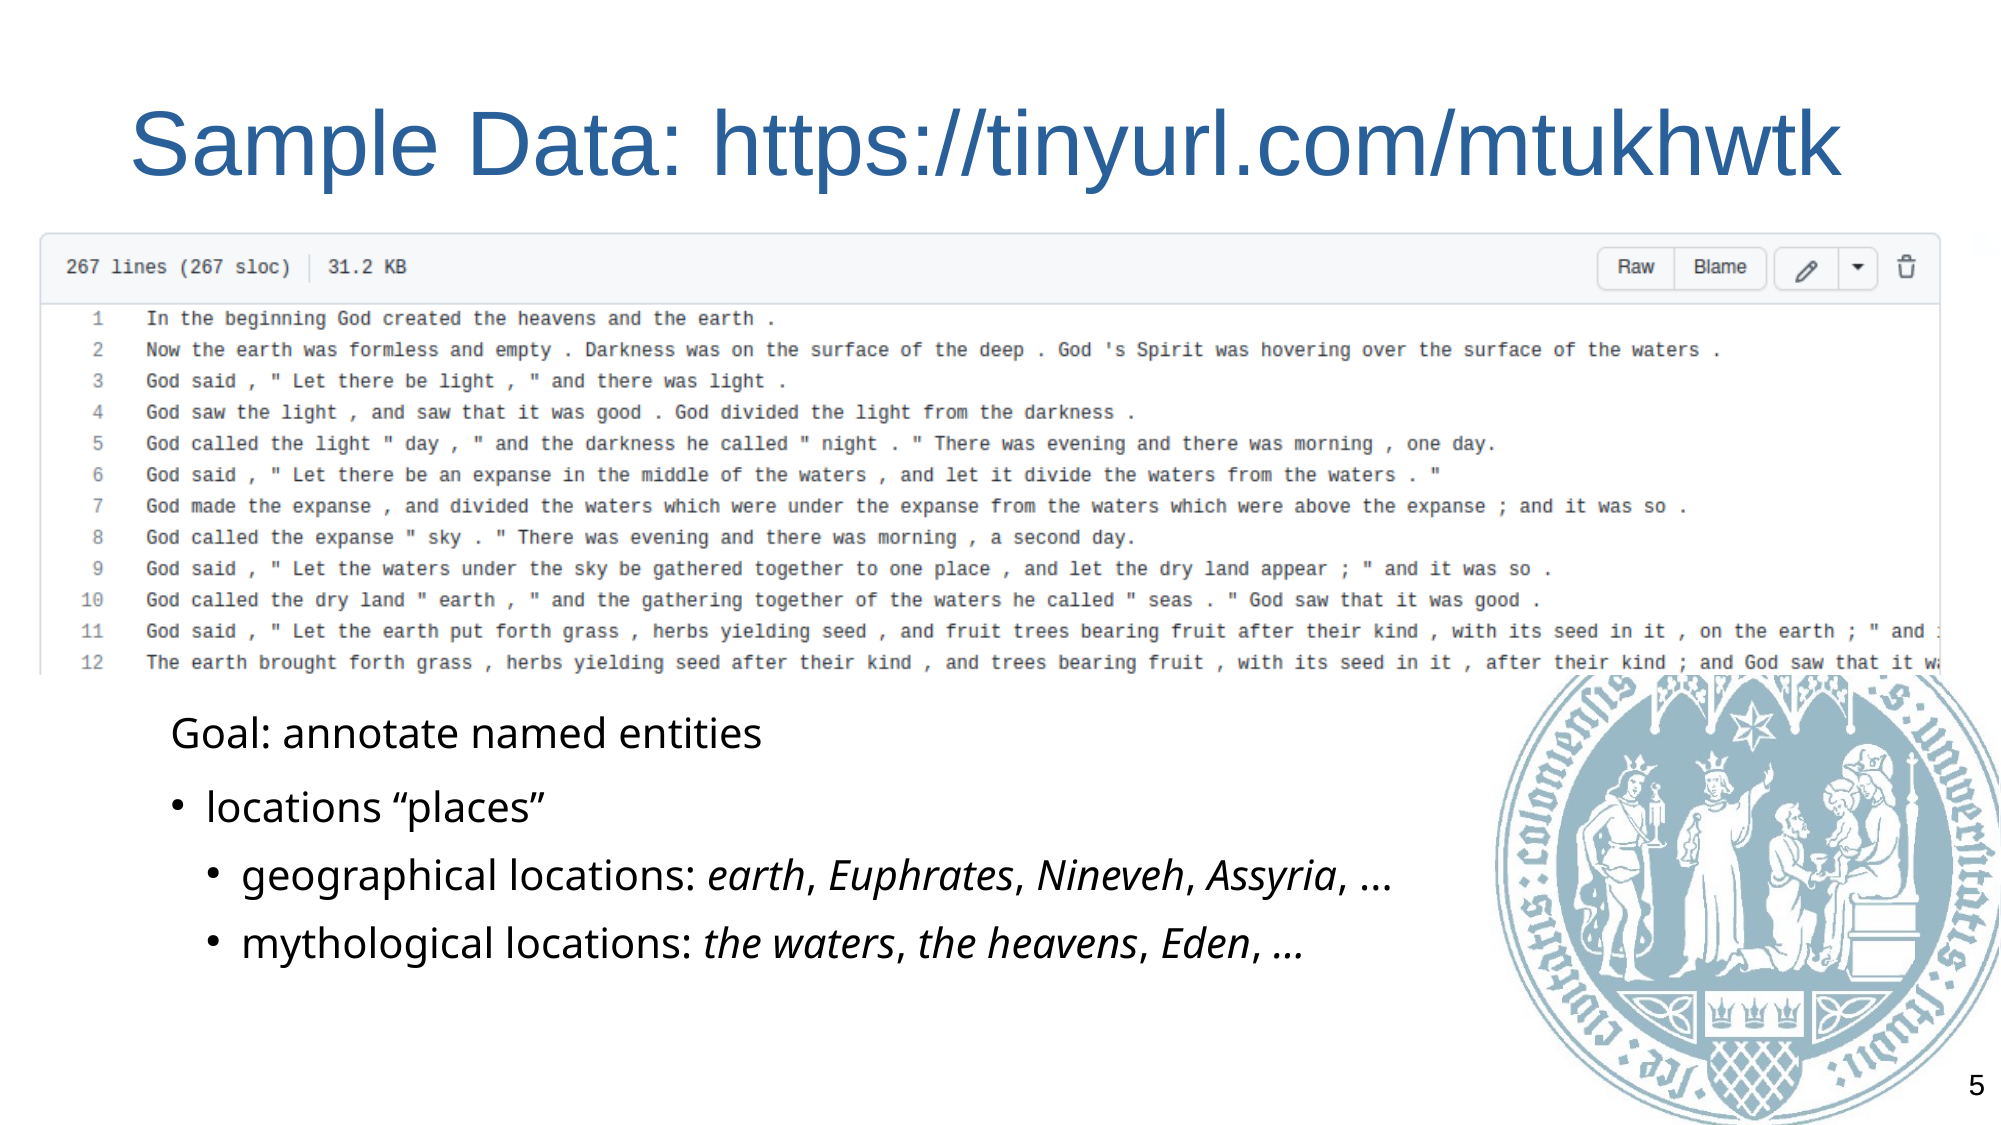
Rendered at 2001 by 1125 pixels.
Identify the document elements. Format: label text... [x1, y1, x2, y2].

title Sample Data: https://tinyurl.com/mtukhwtk [99, 45, 1900, 222]
picture [32, 222, 1974, 676]
list Goal: annotate named entities locations “places” geographical locations: earth, Euphrates, Nineveh, Assyria, ... mythological locations: the waters, the heavens, Eden, ... [120, 705, 1516, 1054]
